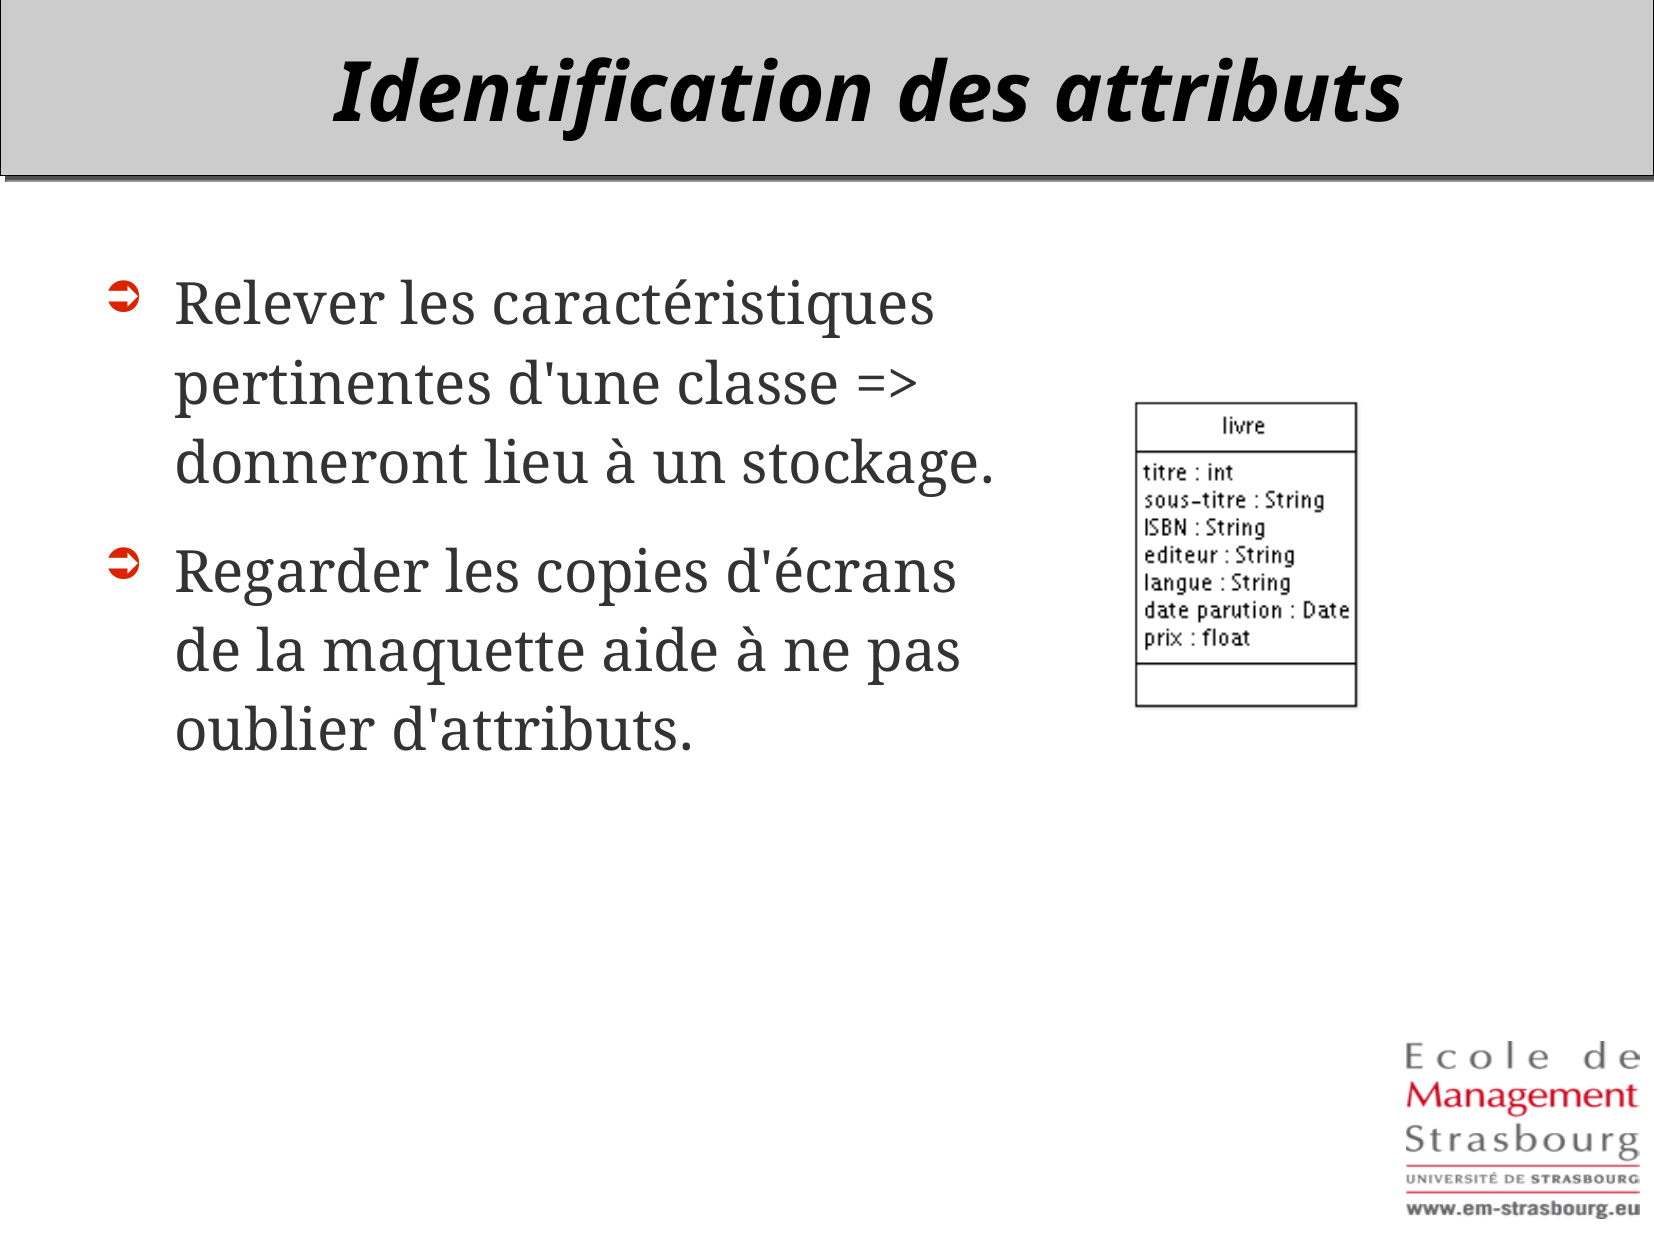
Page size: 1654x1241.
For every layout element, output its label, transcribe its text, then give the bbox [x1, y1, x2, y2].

picture [1406, 1041, 1640, 1219]
list Relever les caractéristiques pertinentes d'une classe => donneront lieu à un stockage. Regarder les copies d'écrans de la maquette aide à ne pas oublier d'attributs. [92, 262, 1033, 1179]
picture [1127, 394, 1364, 714]
title Identification des attributs [164, 0, 1577, 178]
